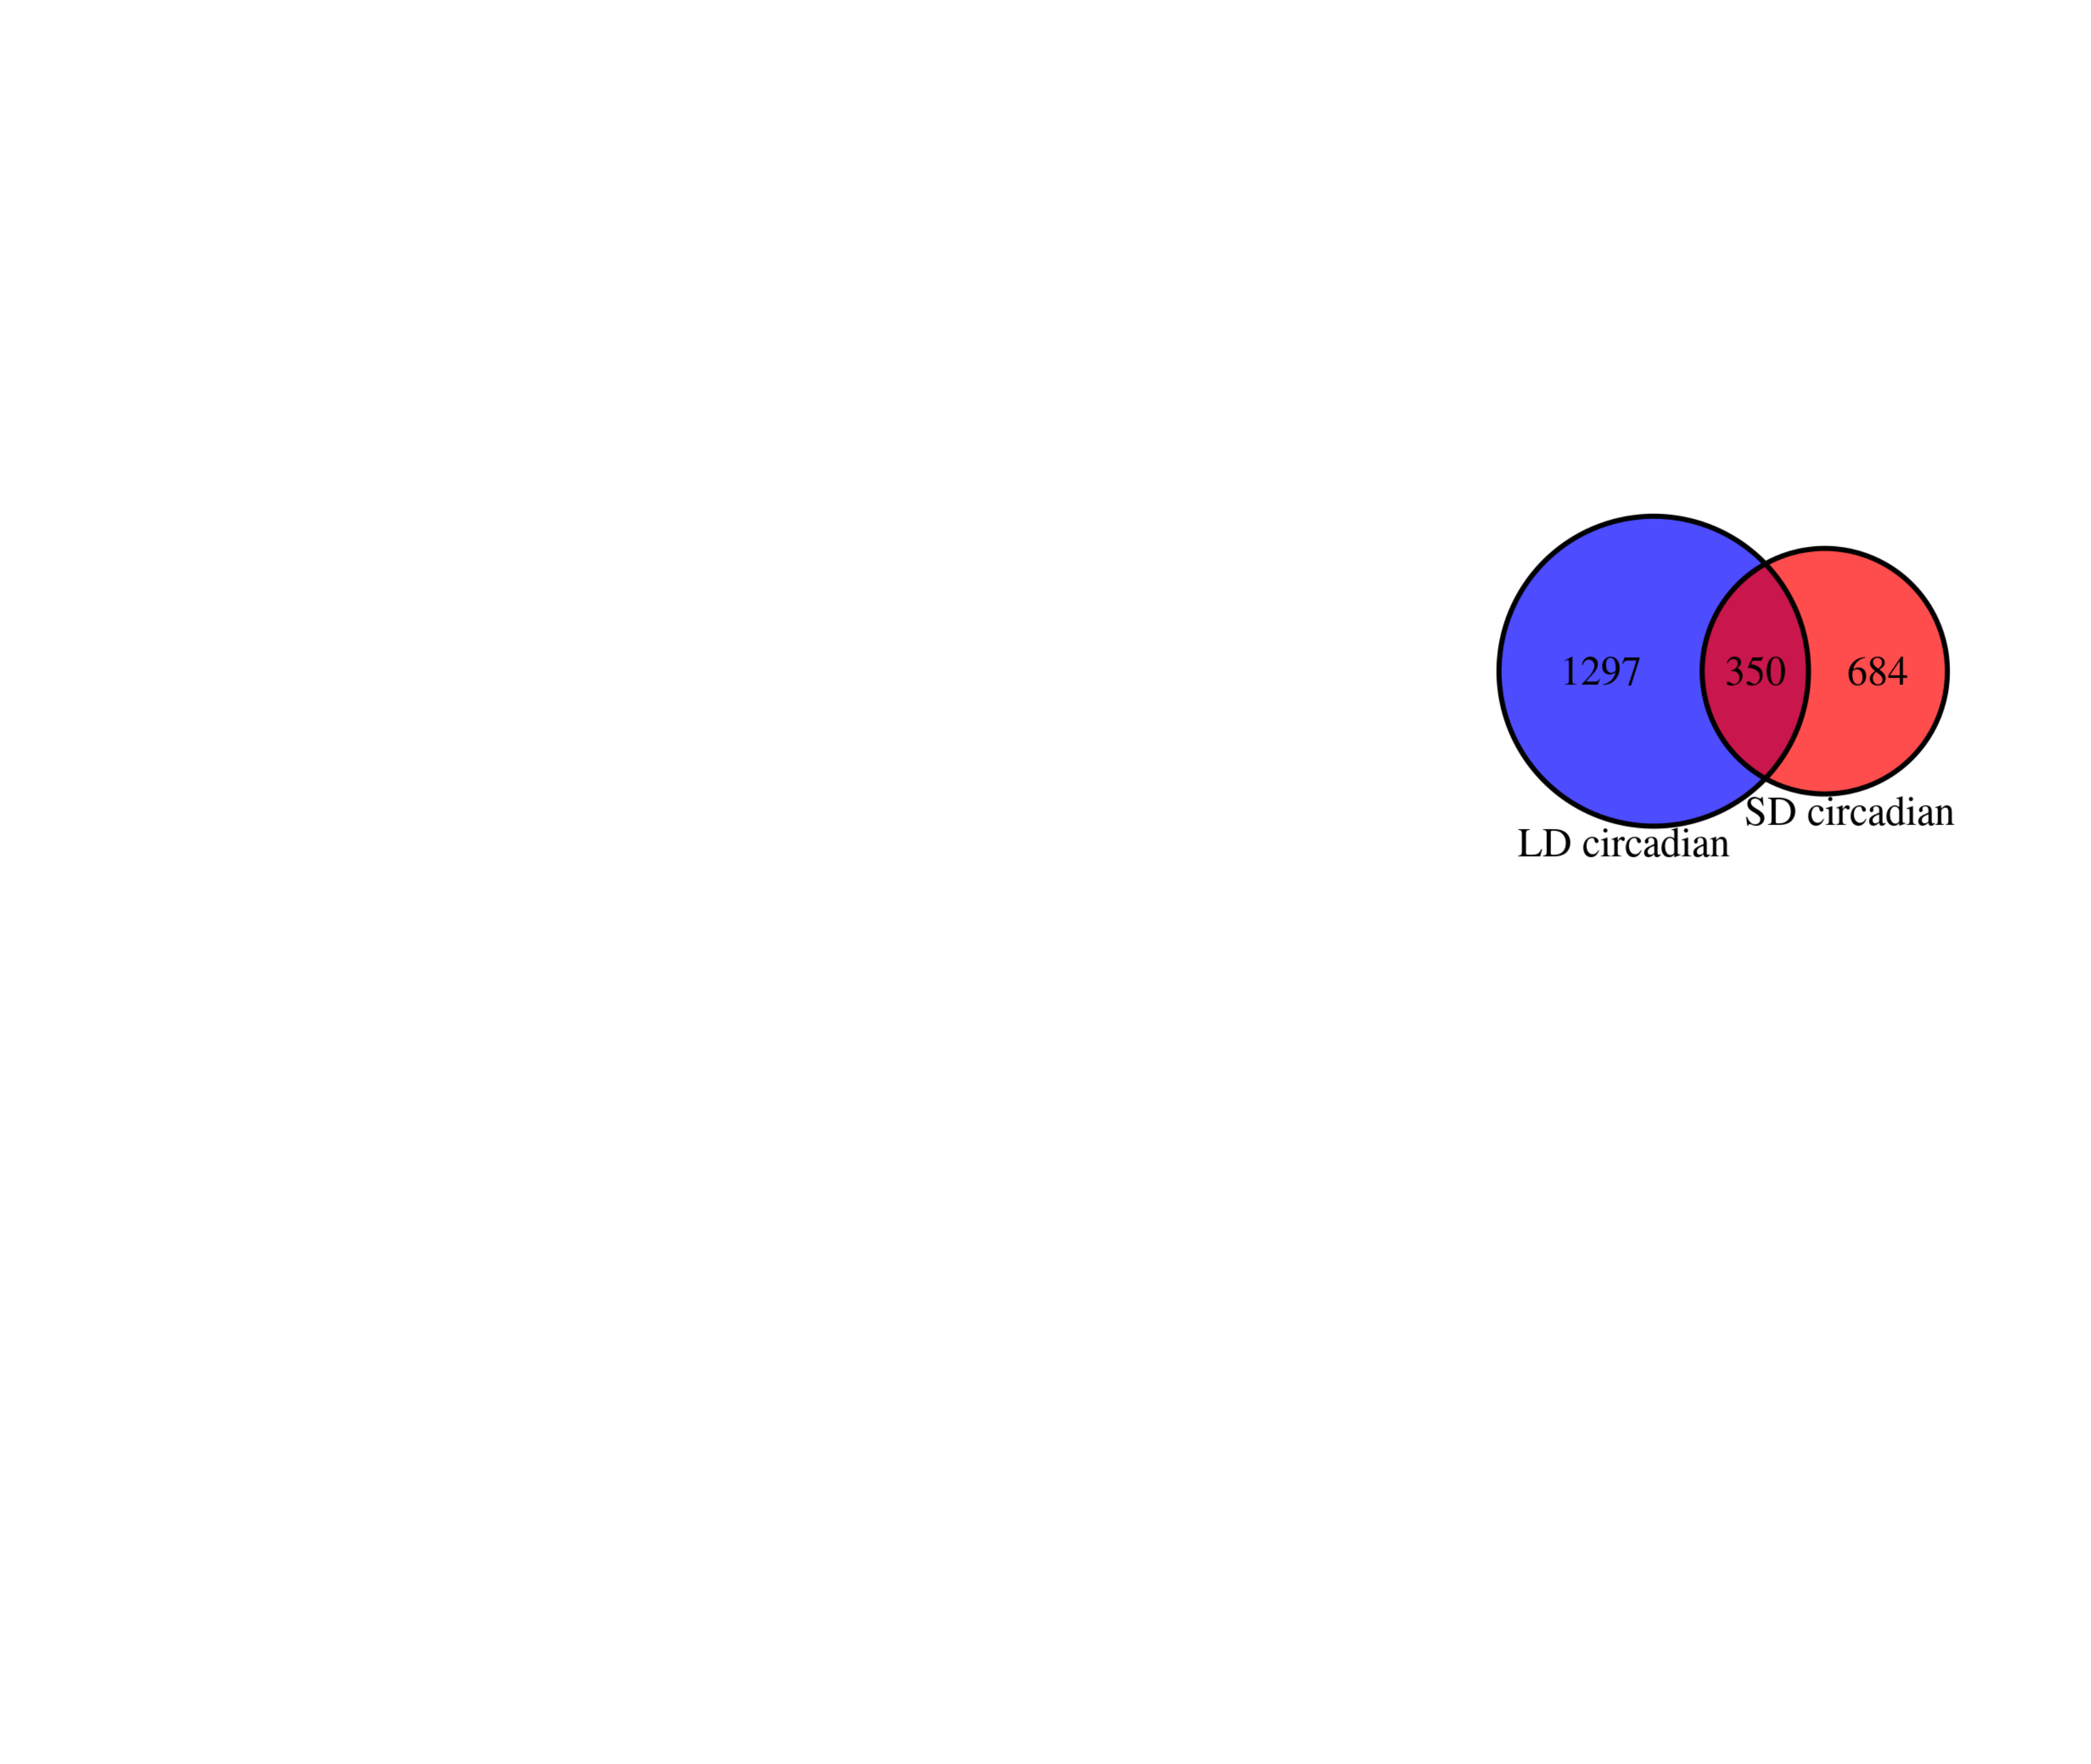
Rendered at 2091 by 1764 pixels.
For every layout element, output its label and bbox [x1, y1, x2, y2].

picture [1489, 445, 1958, 914]
